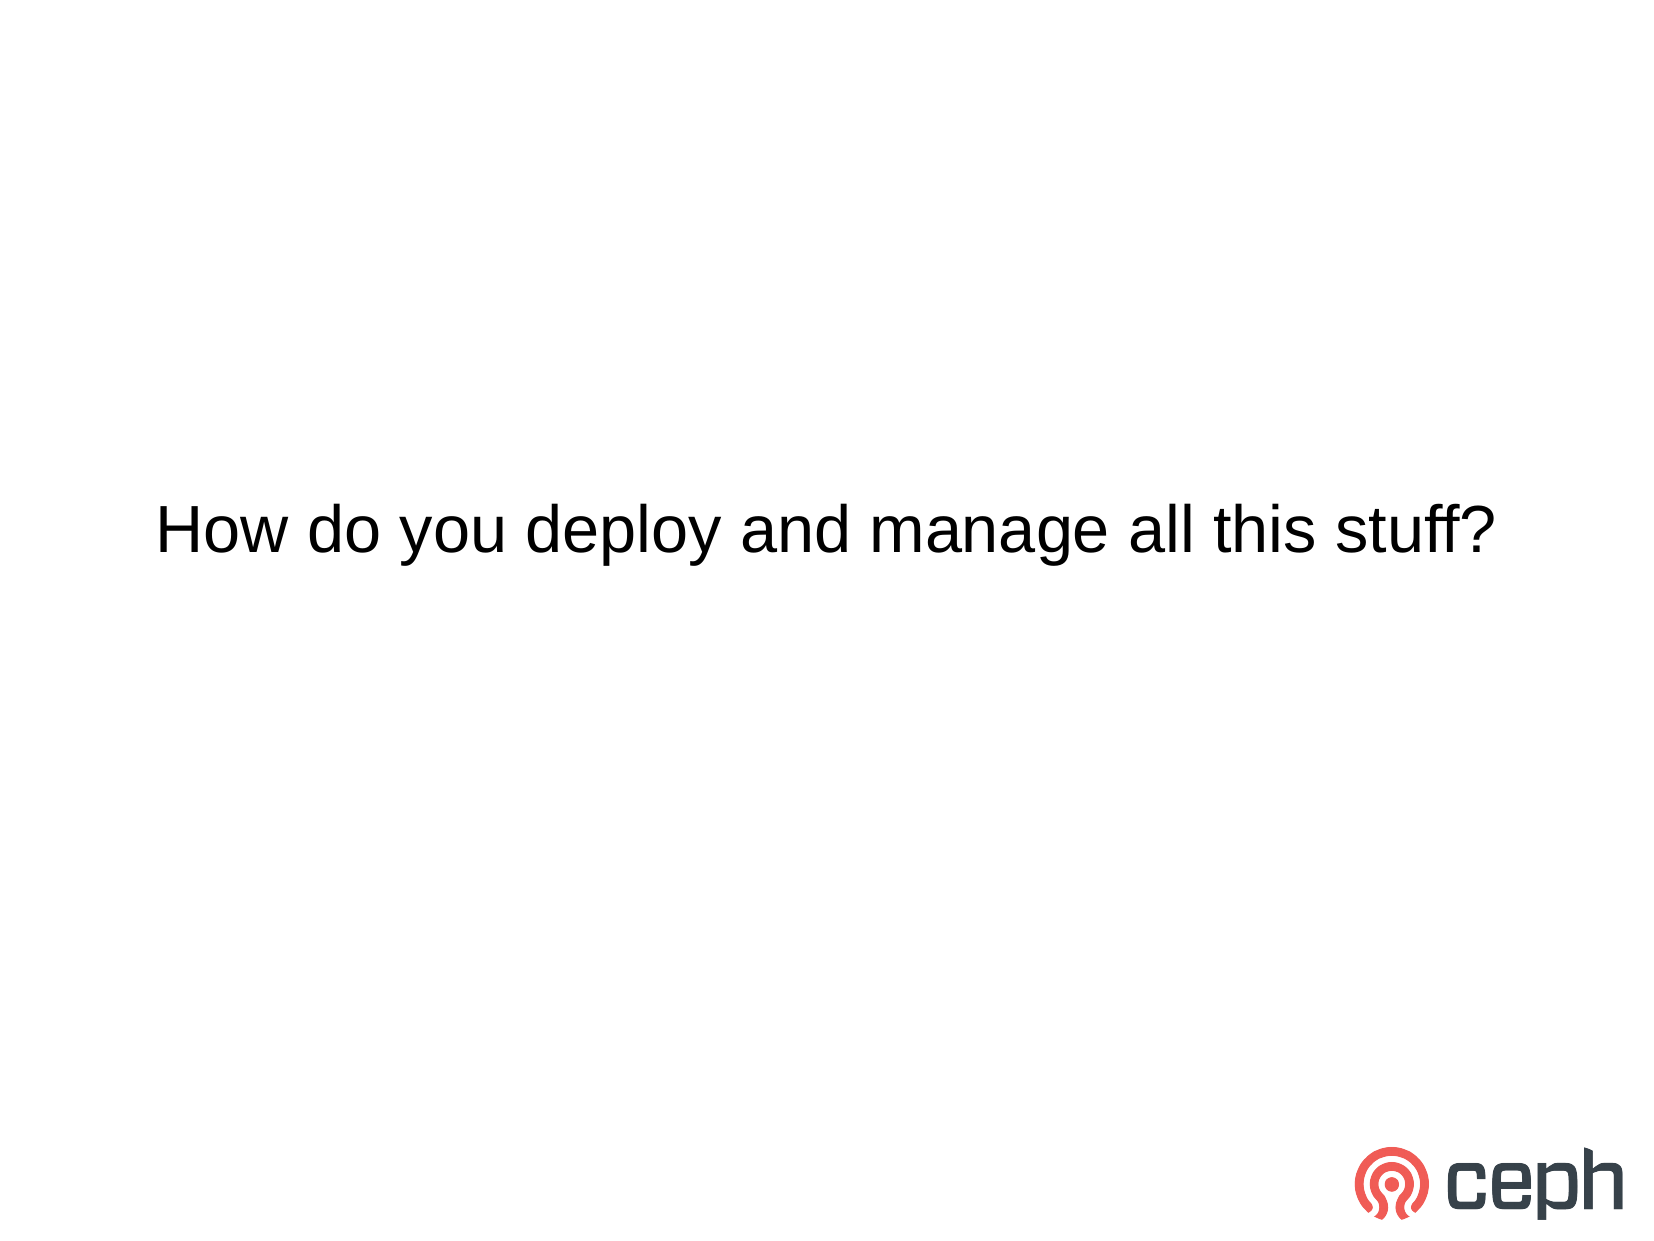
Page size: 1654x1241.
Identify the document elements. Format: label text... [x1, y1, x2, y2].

subtitle How do you deploy and manage all this stuff? [82, 49, 1571, 1010]
picture [1308, 1100, 1654, 1241]
